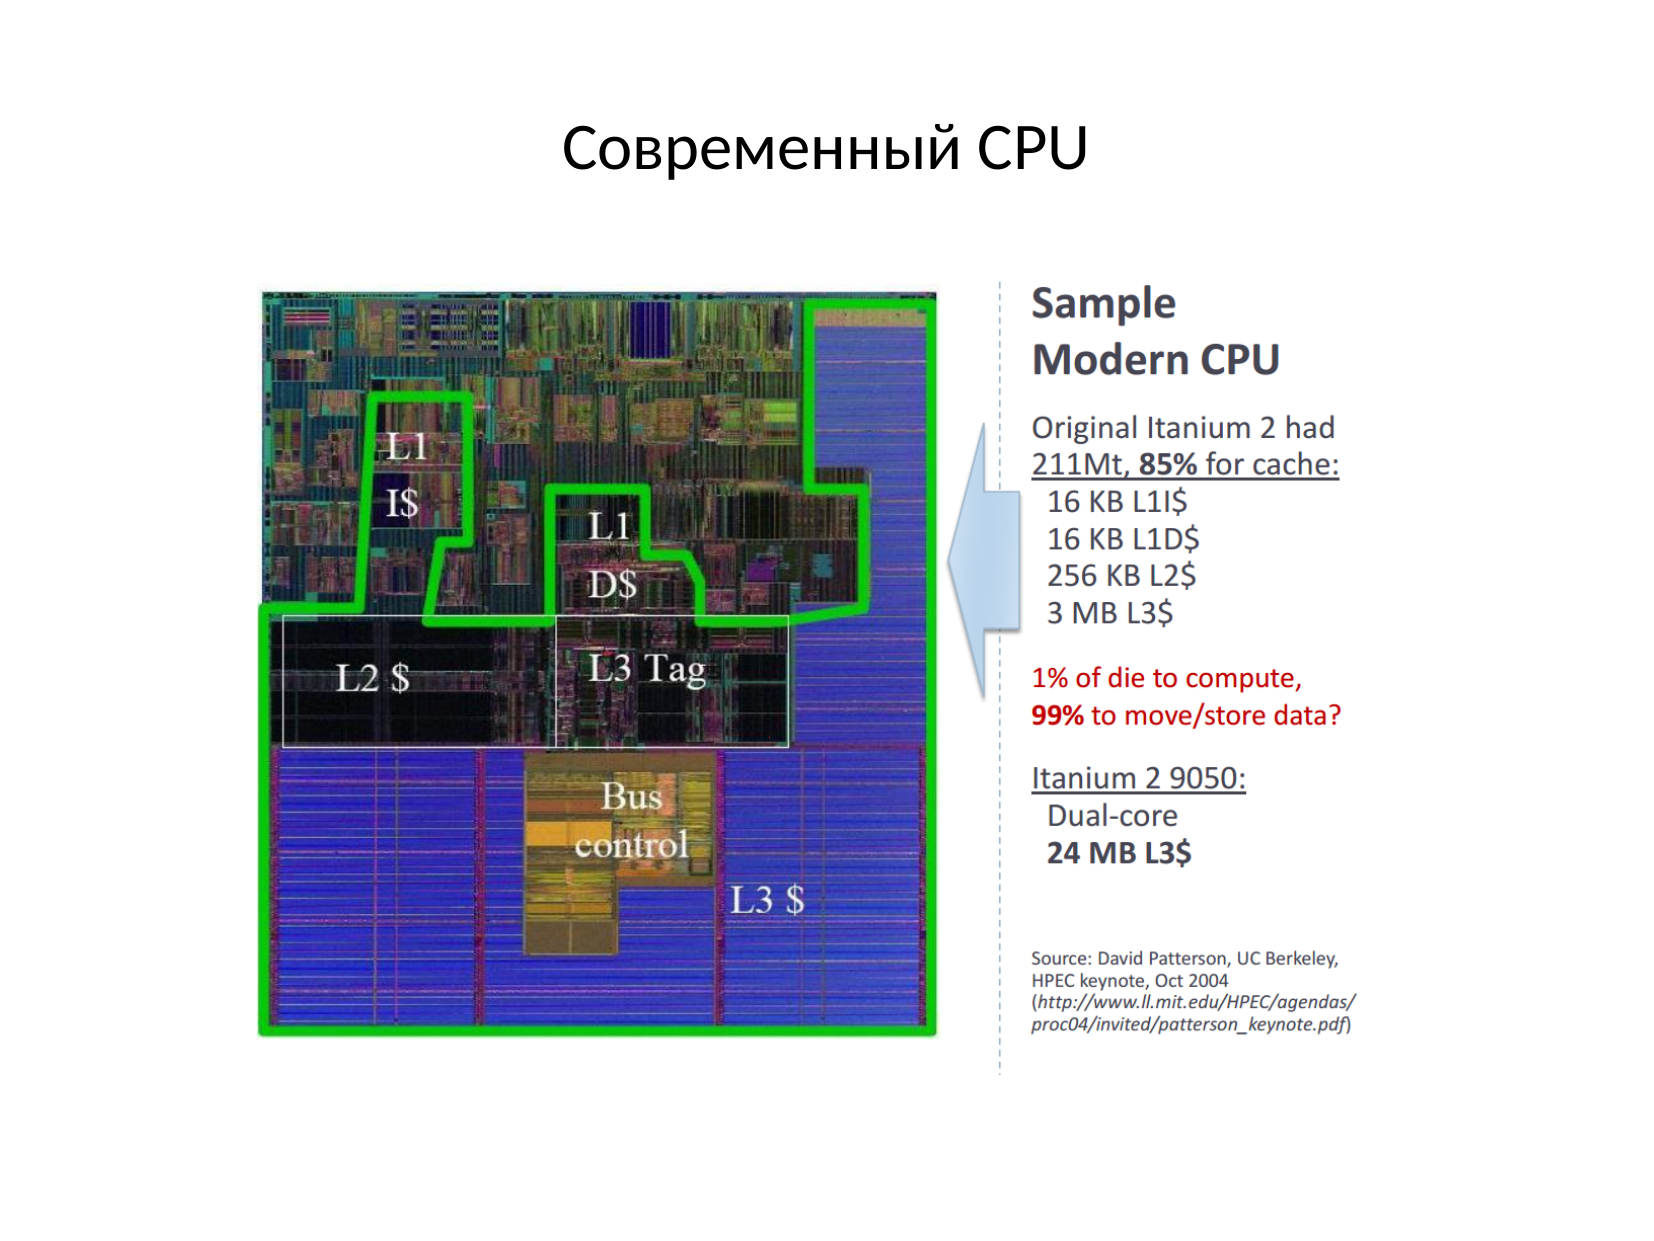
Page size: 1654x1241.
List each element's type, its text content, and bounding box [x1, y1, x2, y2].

title Современный CPU [82, 49, 1571, 257]
picture [253, 279, 1373, 1075]
